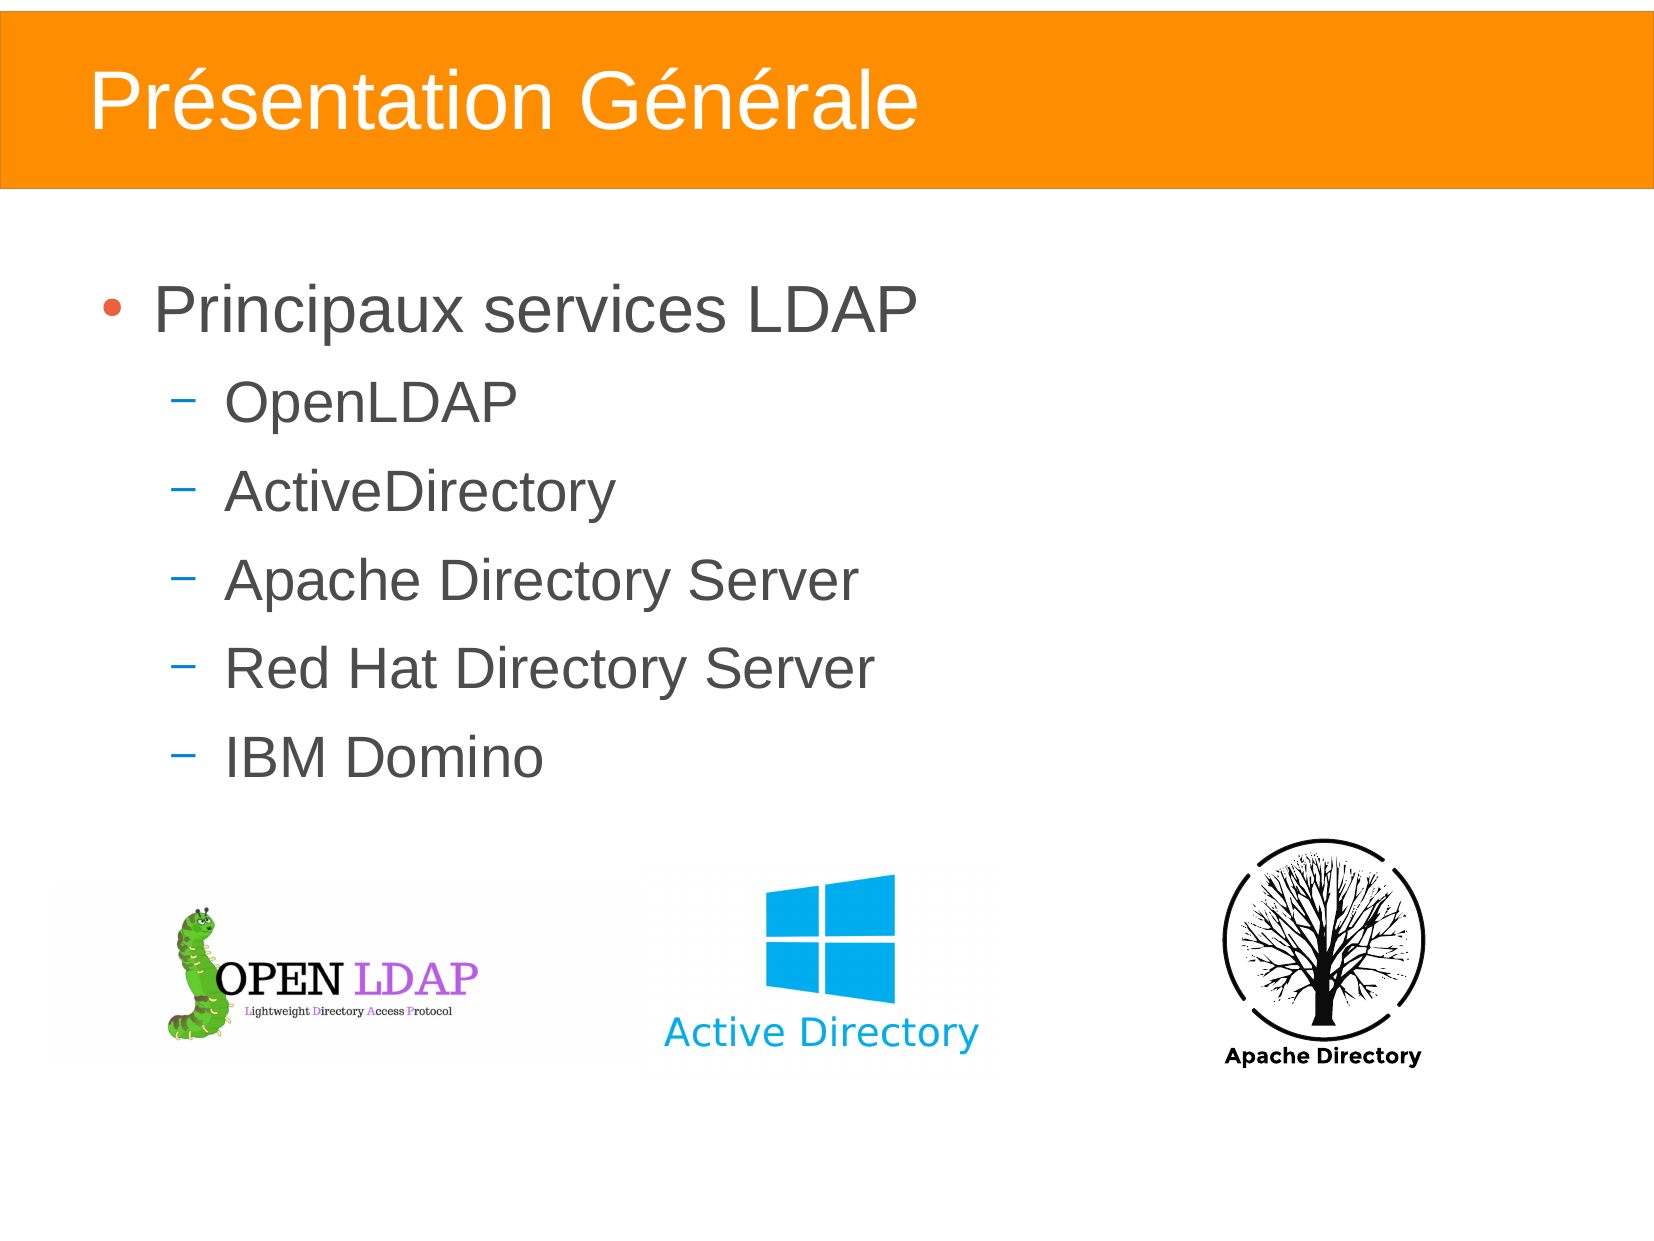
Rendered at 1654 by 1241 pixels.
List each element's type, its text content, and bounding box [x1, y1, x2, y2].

title Présentation Générale [0, 11, 1654, 189]
list Principaux services LDAP OpenLDAP ActiveDirectory Apache Directory Server Red Hat Directory Server IBM Domino [82, 271, 1571, 1099]
picture [53, 862, 1001, 1086]
picture [1222, 838, 1426, 1069]
